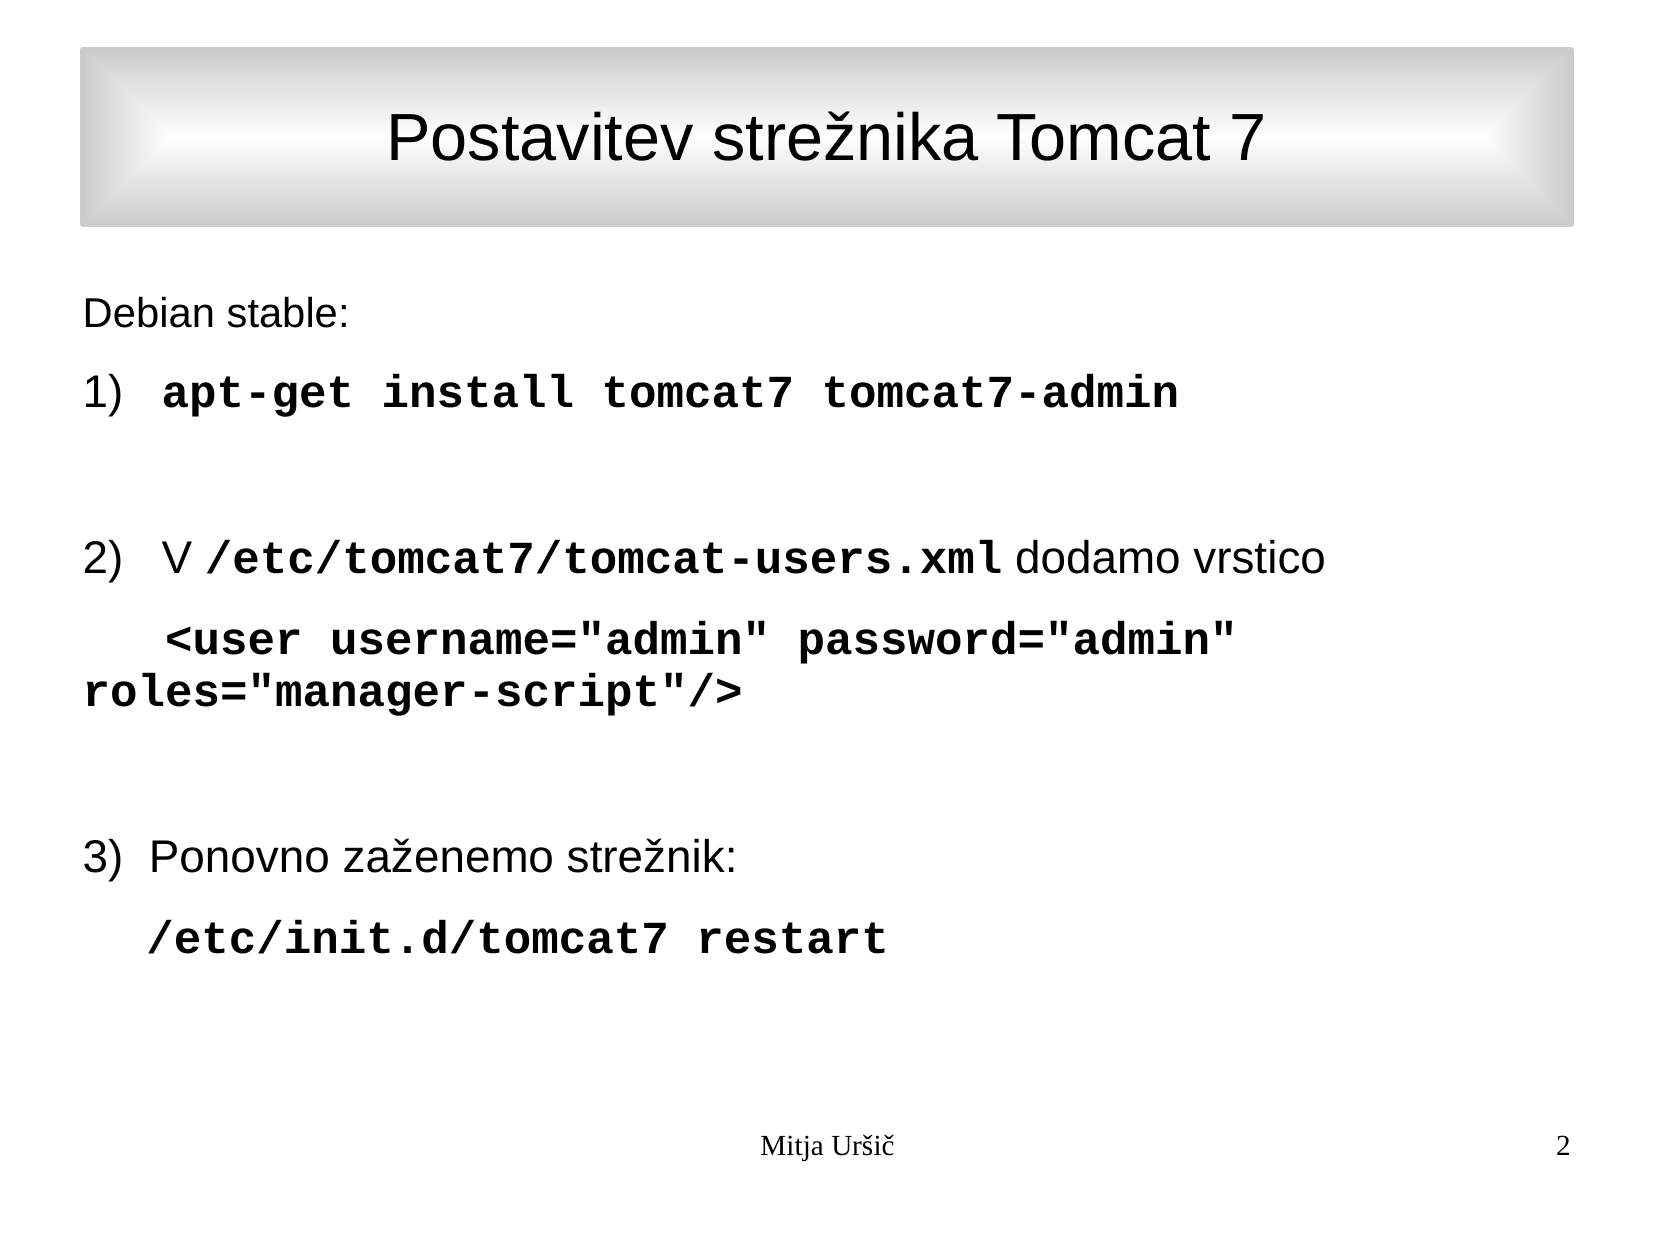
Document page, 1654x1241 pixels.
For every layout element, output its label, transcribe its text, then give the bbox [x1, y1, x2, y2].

list Debian stable: 1) apt-get install tomcat7 tomcat7-admin 2) V /etc/tomcat7/tomcat-users.xml dodamo vrstico <user username="admin" password="admin" roles="manager-script"/> 3) Ponovno zaženemo strežnik: /etc/init.d/tomcat7 restart [82, 290, 1571, 1010]
title Postavitev strežnika Tomcat 7 [82, 49, 1571, 225]
